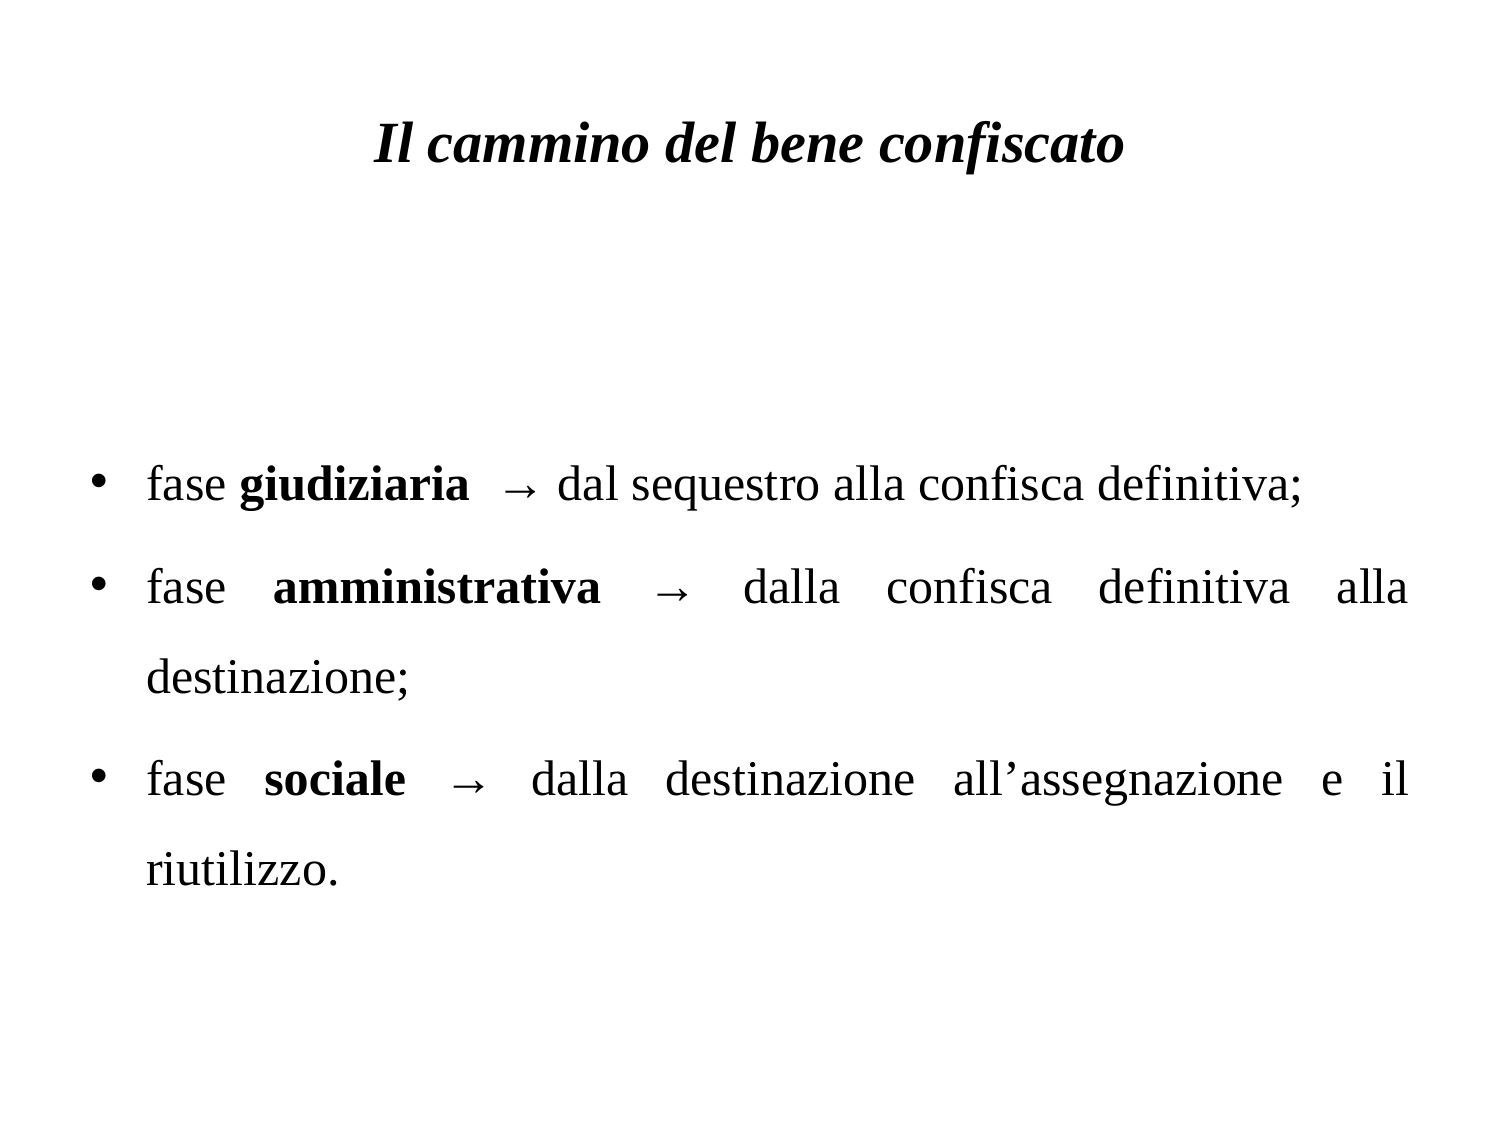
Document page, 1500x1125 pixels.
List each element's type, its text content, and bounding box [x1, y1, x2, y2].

title Il cammino del bene confiscato [75, 45, 1426, 233]
list fase giudiziaria → dal sequestro alla confisca definitiva; fase amministrativa → dalla confisca definitiva alla destinazione; fase sociale → dalla destinazione all’assegnazione e il riutilizzo. [75, 413, 1426, 1125]
